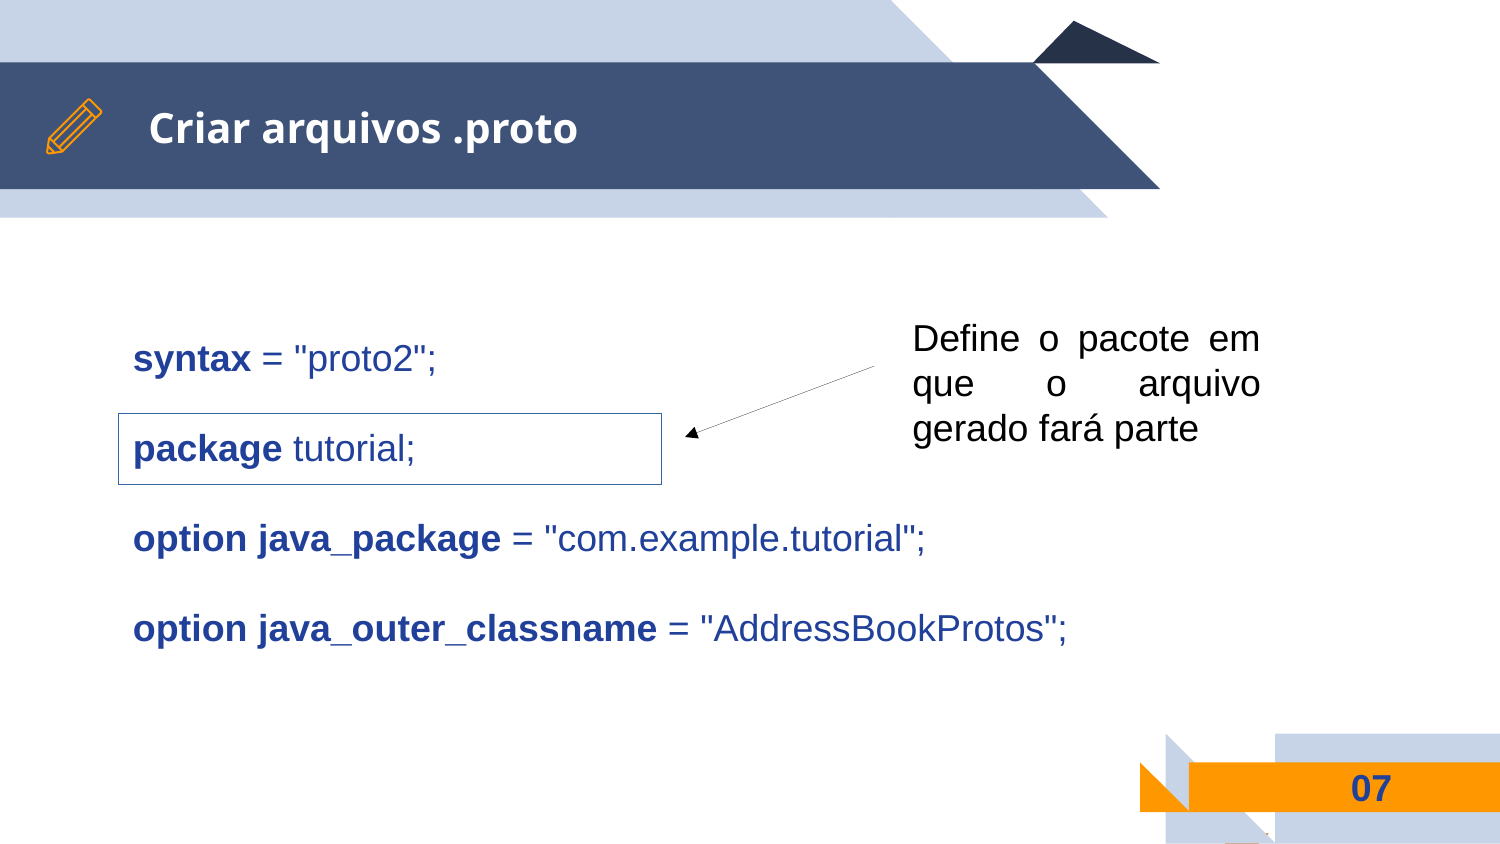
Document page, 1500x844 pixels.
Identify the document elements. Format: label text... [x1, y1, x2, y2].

text_box syntax = "proto2"; option java_package = "com.example.tutorial"; option java_outer_classname = "AddressBookProtos"; [118, 236, 1181, 625]
text_box package tutorial; [118, 413, 662, 485]
text_box 07 [1249, 760, 1494, 813]
text_box Criar arquivos .proto [133, 64, 1035, 190]
text_box Define o pacote em que o arquivo gerado fará parte [897, 307, 1276, 447]
